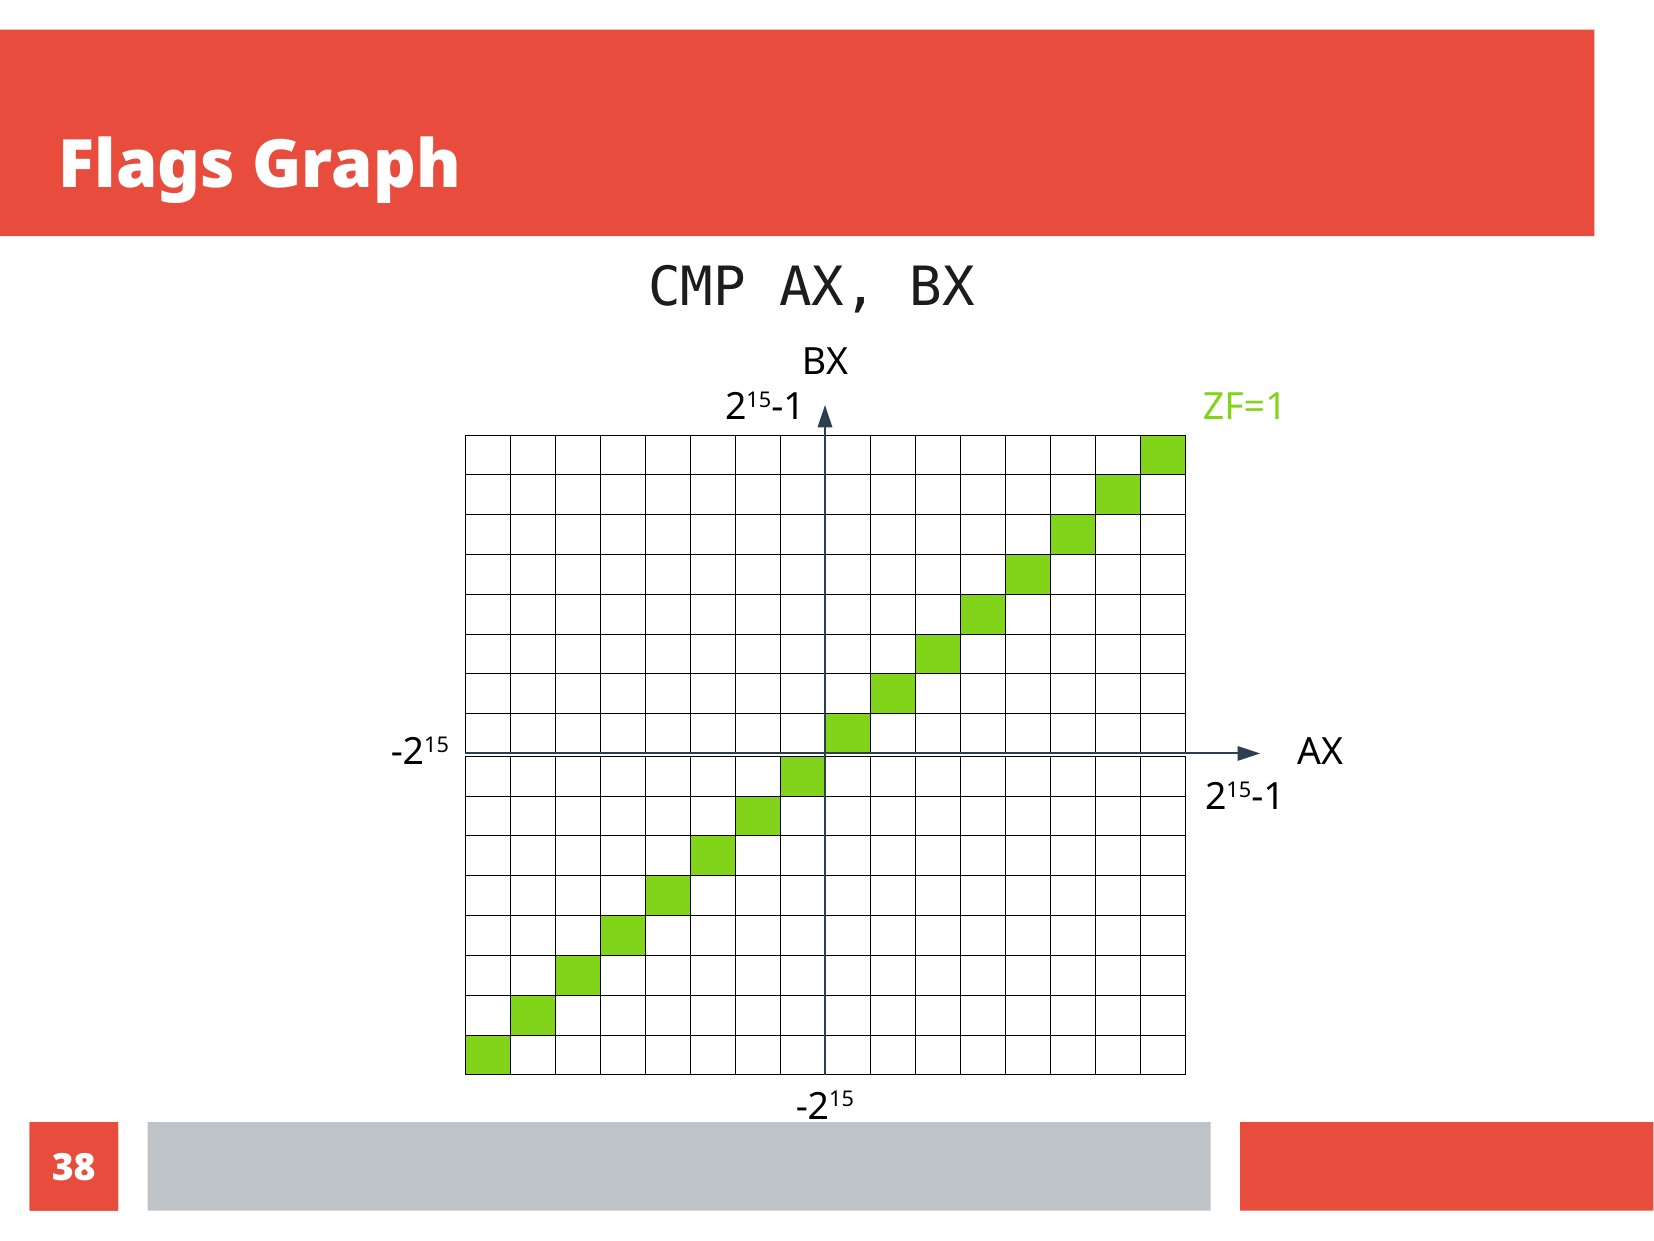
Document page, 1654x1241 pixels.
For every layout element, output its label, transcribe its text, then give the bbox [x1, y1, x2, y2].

list CMP AX, BX [59, 255, 1565, 351]
text_box 215-1 [720, 375, 811, 436]
text_box BX [780, 330, 871, 391]
text_box 215-1 [1200, 765, 1291, 826]
title Flags Graph [59, 59, 1595, 207]
text_box AX [1275, 720, 1366, 781]
text_box ZF=1 [1200, 375, 1291, 436]
text_box [465, 756, 824, 1075]
text_box -215 [375, 720, 466, 781]
text_box -215 [780, 1074, 871, 1135]
text_box [826, 435, 1186, 752]
